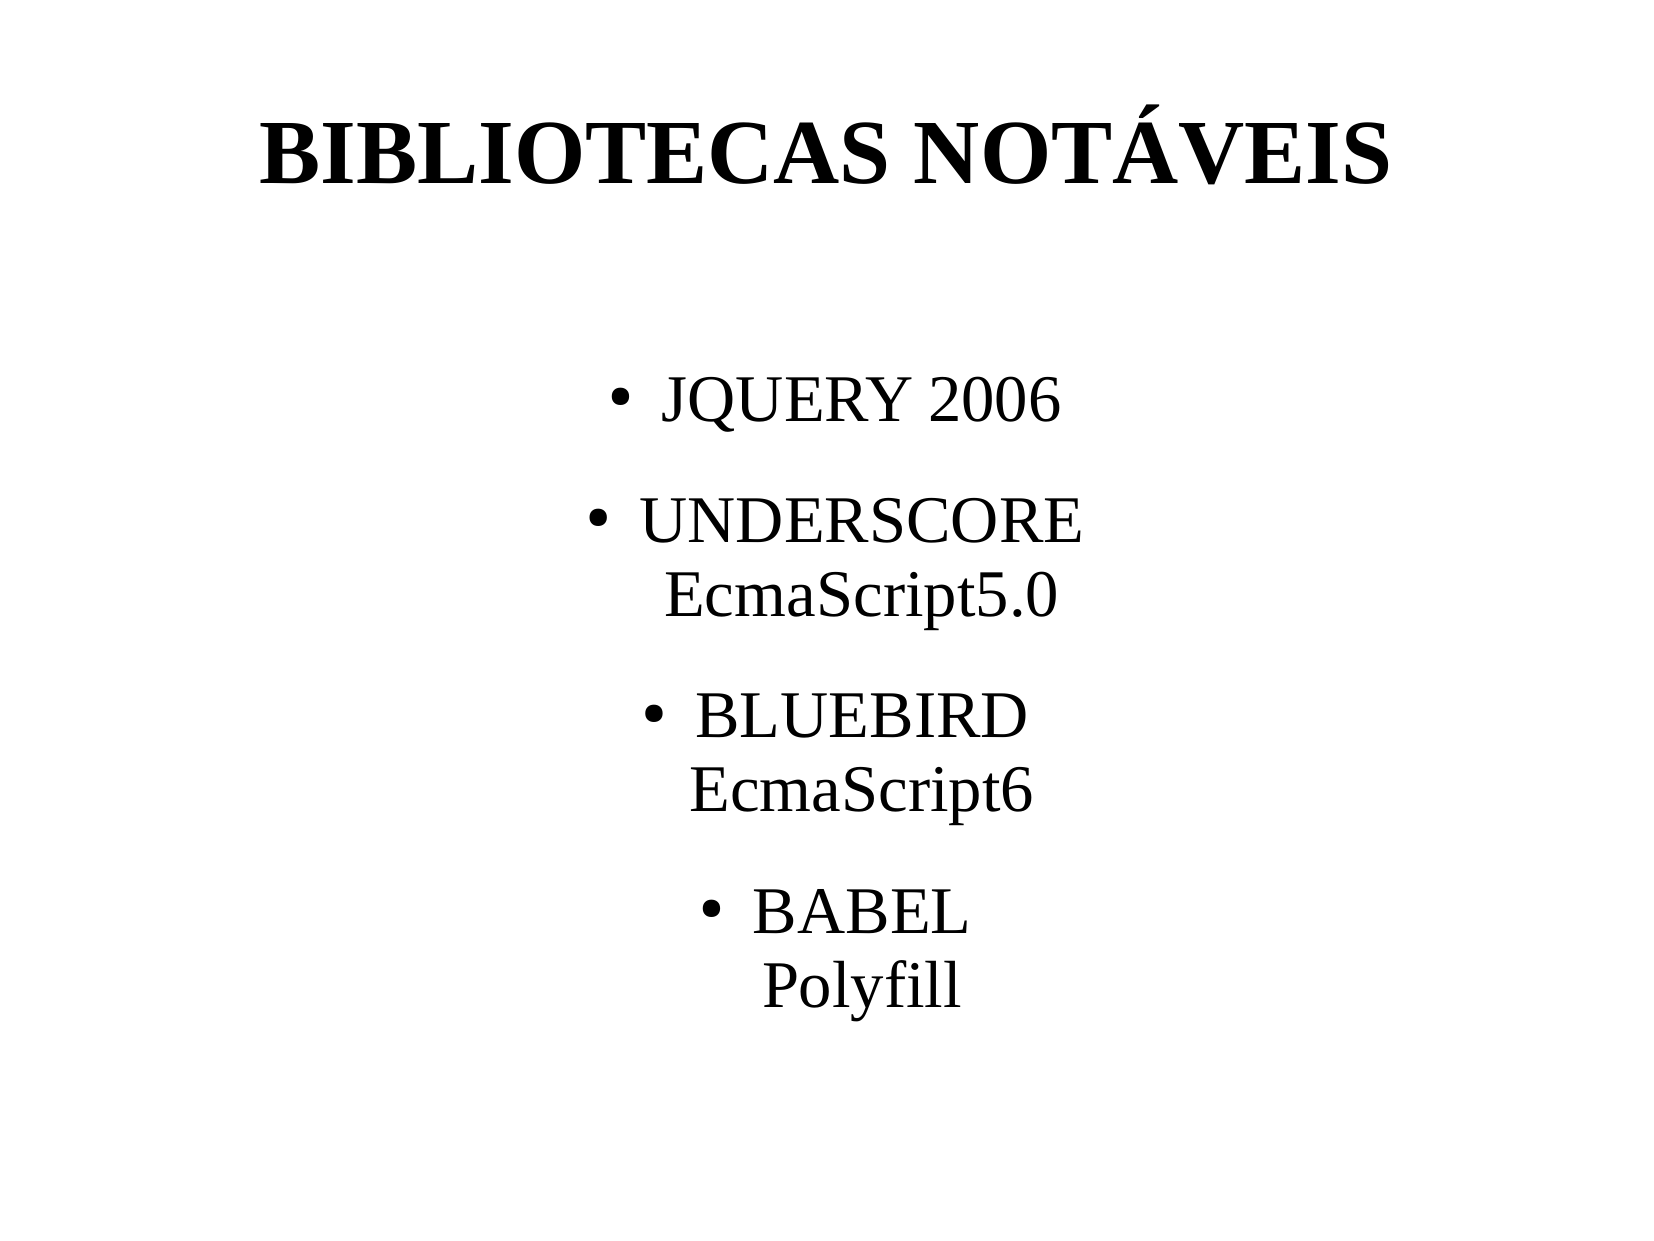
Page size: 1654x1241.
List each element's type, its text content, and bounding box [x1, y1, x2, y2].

list JQUERY 2006 UNDERSCORE EcmaScript5.0 BLUEBIRD EcmaScript6 BABEL Polyfill [82, 331, 1571, 1052]
title BIBLIOTECAS NOTÁVEIS [82, 49, 1571, 257]
